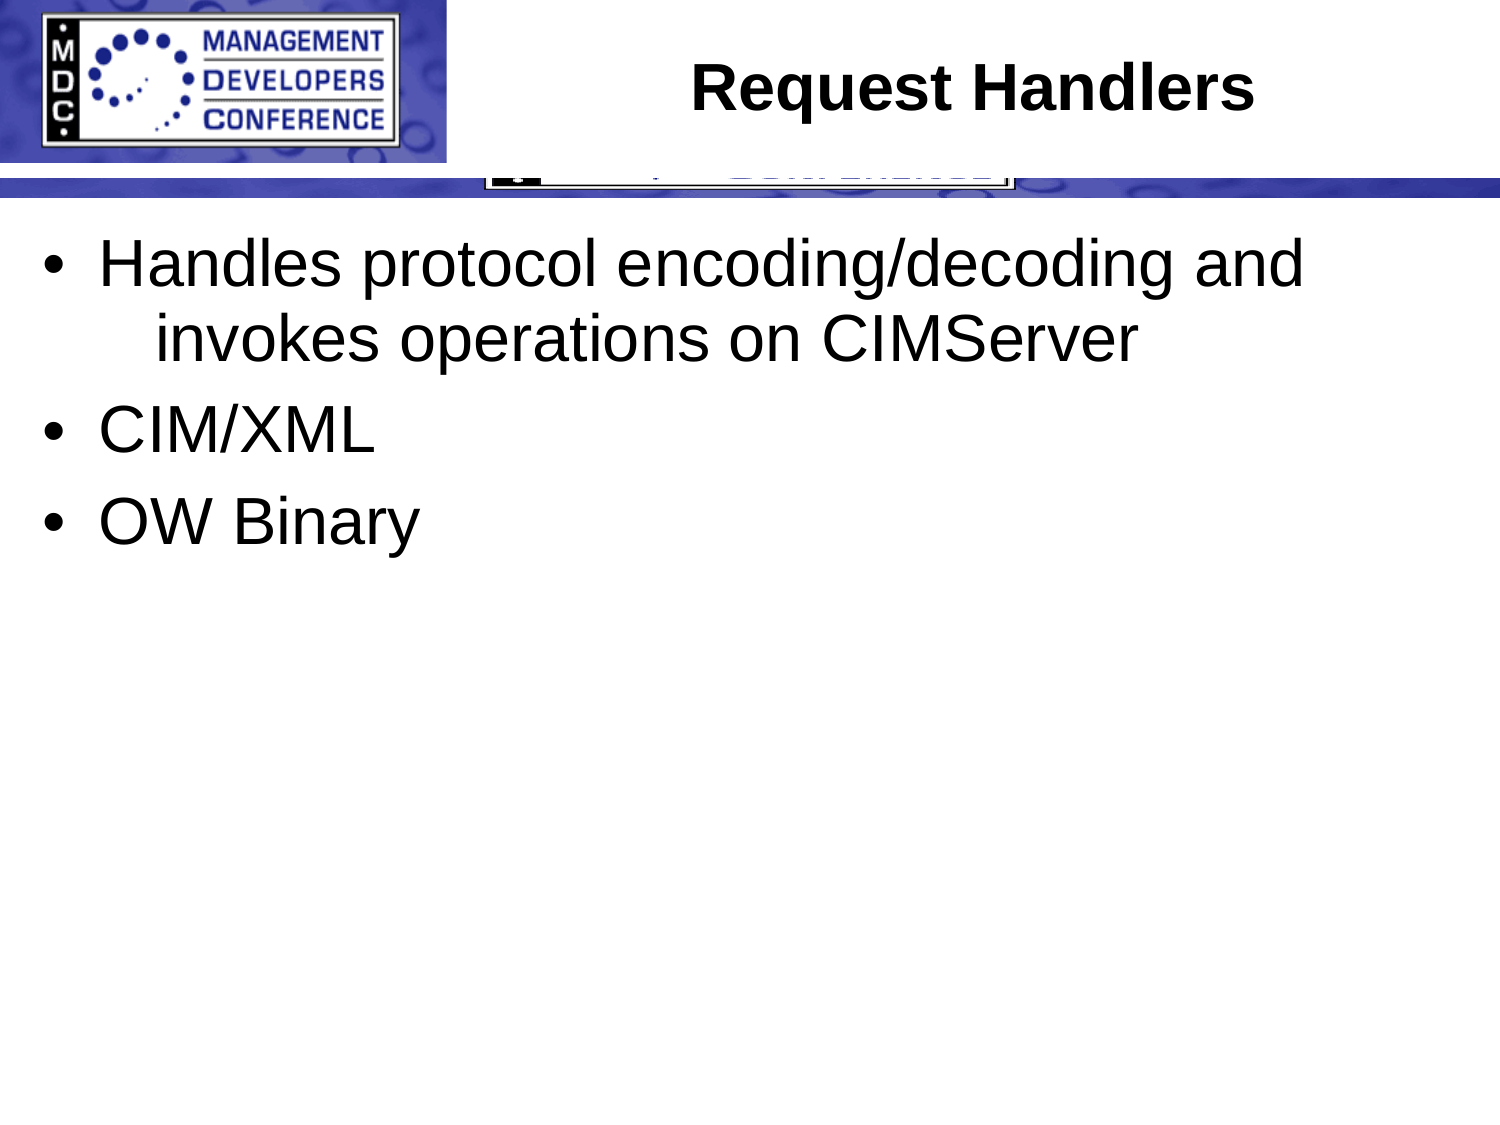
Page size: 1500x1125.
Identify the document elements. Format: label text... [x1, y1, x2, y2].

title Request Handlers [447, 7, 1500, 169]
list Handles protocol encoding/decoding and invokes operations on CIMServer CIM/XML OW Binary [42, 226, 1433, 1067]
picture [0, 0, 447, 163]
picture [0, 178, 1500, 198]
